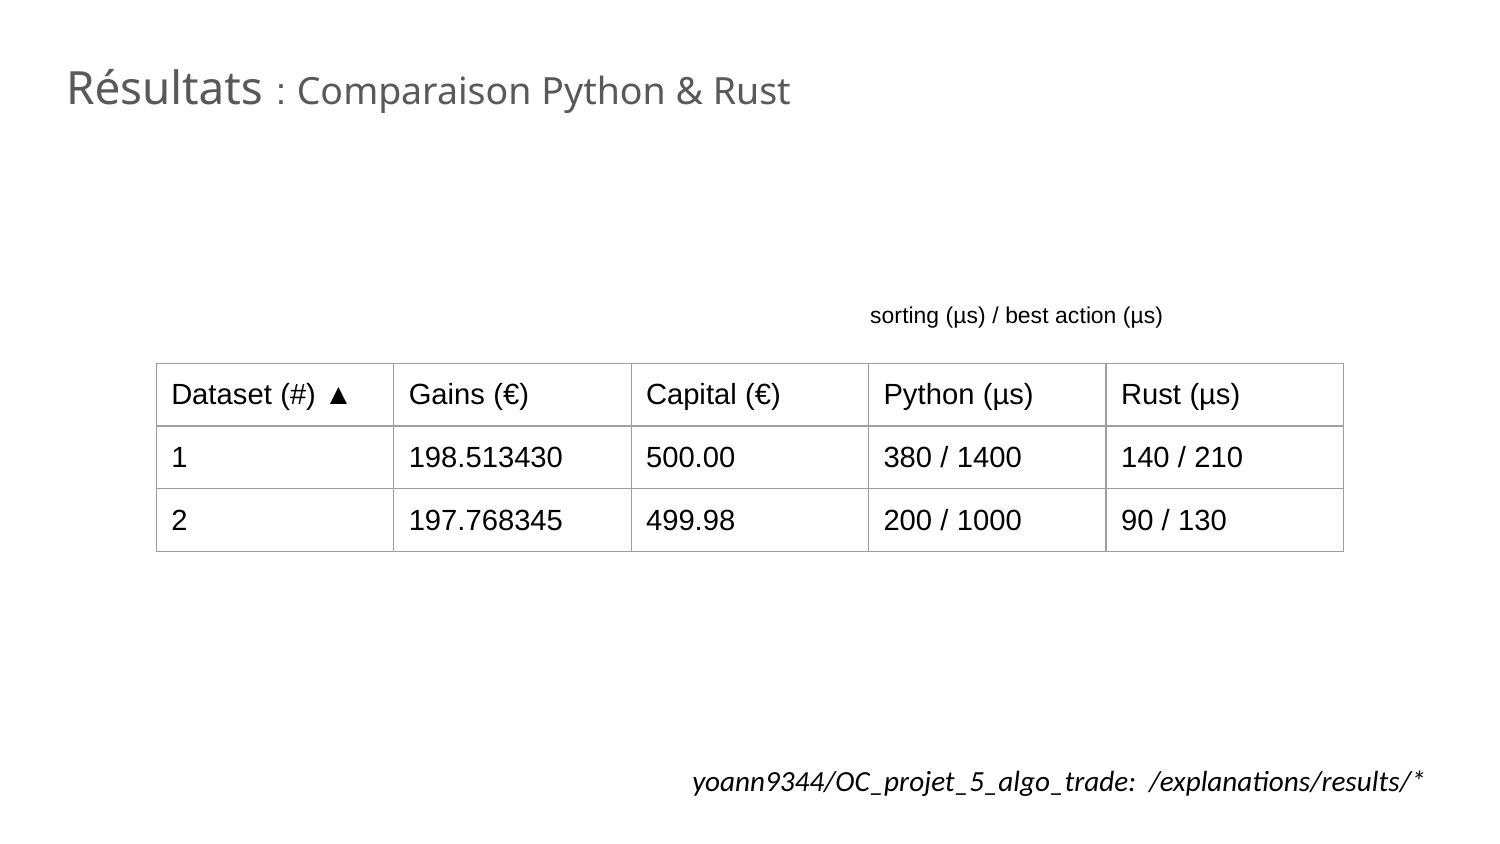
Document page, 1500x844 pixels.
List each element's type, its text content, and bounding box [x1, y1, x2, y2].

table_header Capital (€) [632, 364, 868, 425]
list Résultats : Comparaison Python & Rust [51, 35, 1449, 129]
table_cell 499.98 [632, 489, 868, 551]
text_box sorting (µs) / best action (µs) [855, 285, 1279, 343]
table_cell 90 / 130 [1107, 489, 1343, 551]
table_cell 2 [157, 489, 393, 551]
table_cell 500.00 [632, 427, 868, 488]
table_cell 140 / 210 [1107, 427, 1343, 488]
table_cell 198.513430 [394, 427, 631, 488]
text_box yoann9344/OC_projet_5_algo_trade: /explanations/results/* [677, 746, 1443, 812]
table_cell 197.768345 [394, 489, 631, 551]
table_header Gains (€) [394, 364, 631, 425]
table_cell 380 / 1400 [869, 427, 1105, 488]
table_cell 200 / 1000 [869, 489, 1105, 551]
table_cell 1 [157, 427, 393, 488]
table_header Python (µs) [869, 364, 1105, 425]
table_header Dataset (#) ▲ [157, 364, 393, 425]
table_header Rust (µs) [1107, 364, 1343, 425]
